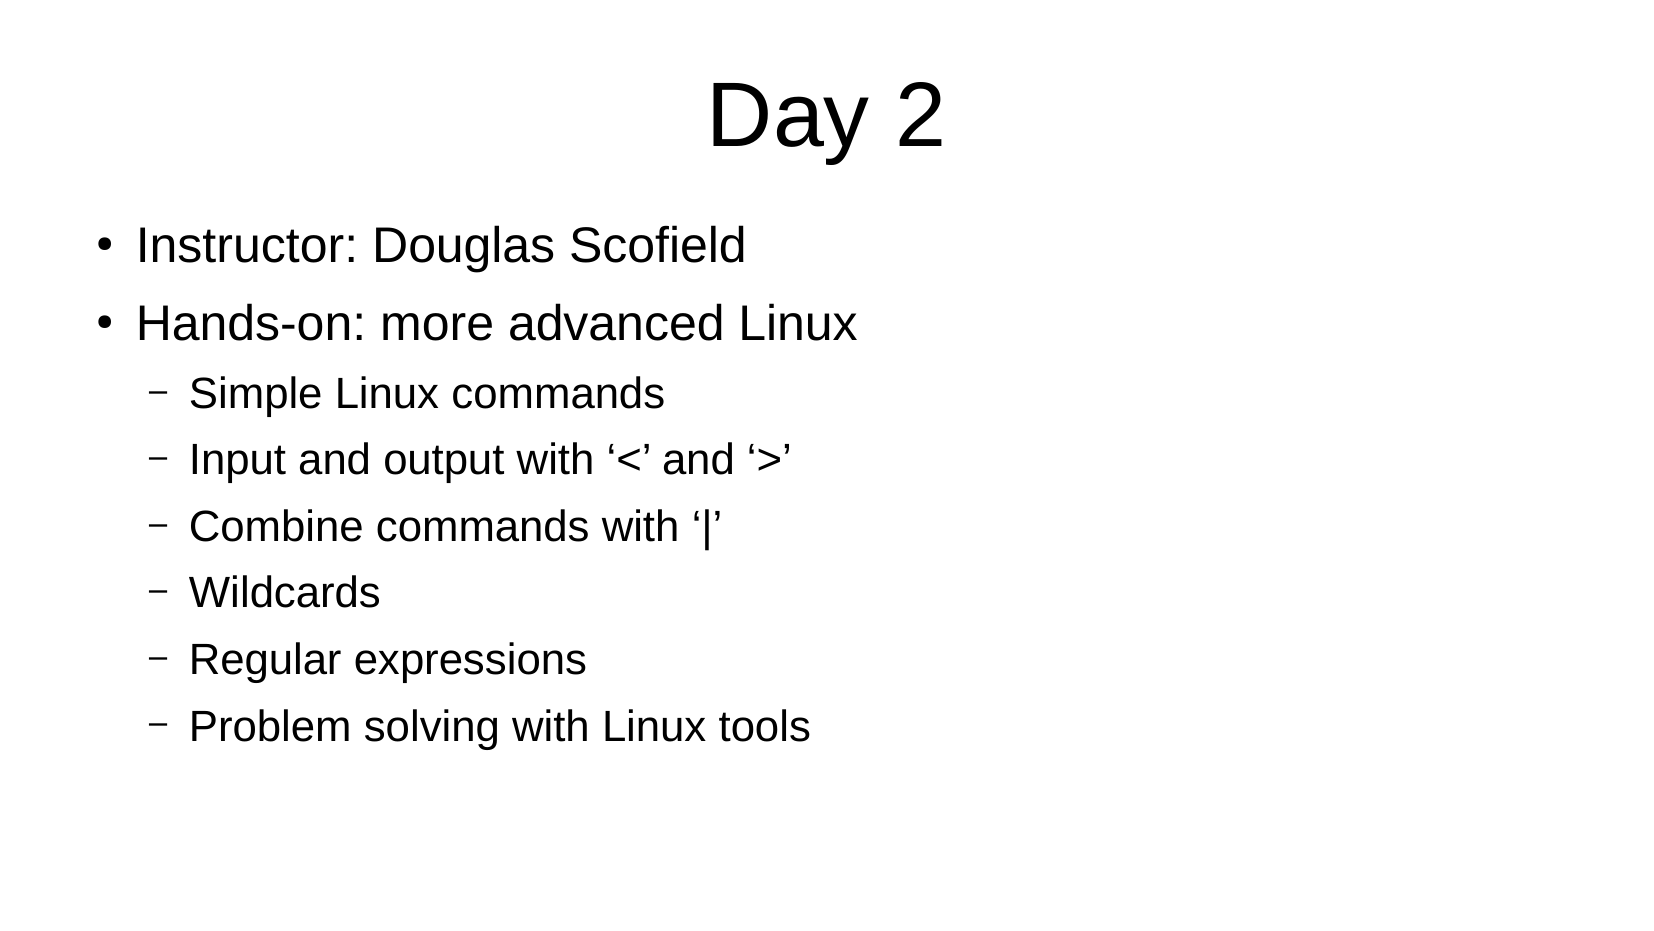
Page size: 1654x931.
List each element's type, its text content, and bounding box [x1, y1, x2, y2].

title Day 2 [82, 37, 1571, 193]
list Instructor: Douglas Scofield Hands-on: more advanced Linux Simple Linux commands Input and output with ‘<’ and ‘>’ Combine commands with ‘|’ Wildcards Regular expressions Problem solving with Linux tools [82, 217, 1571, 758]
